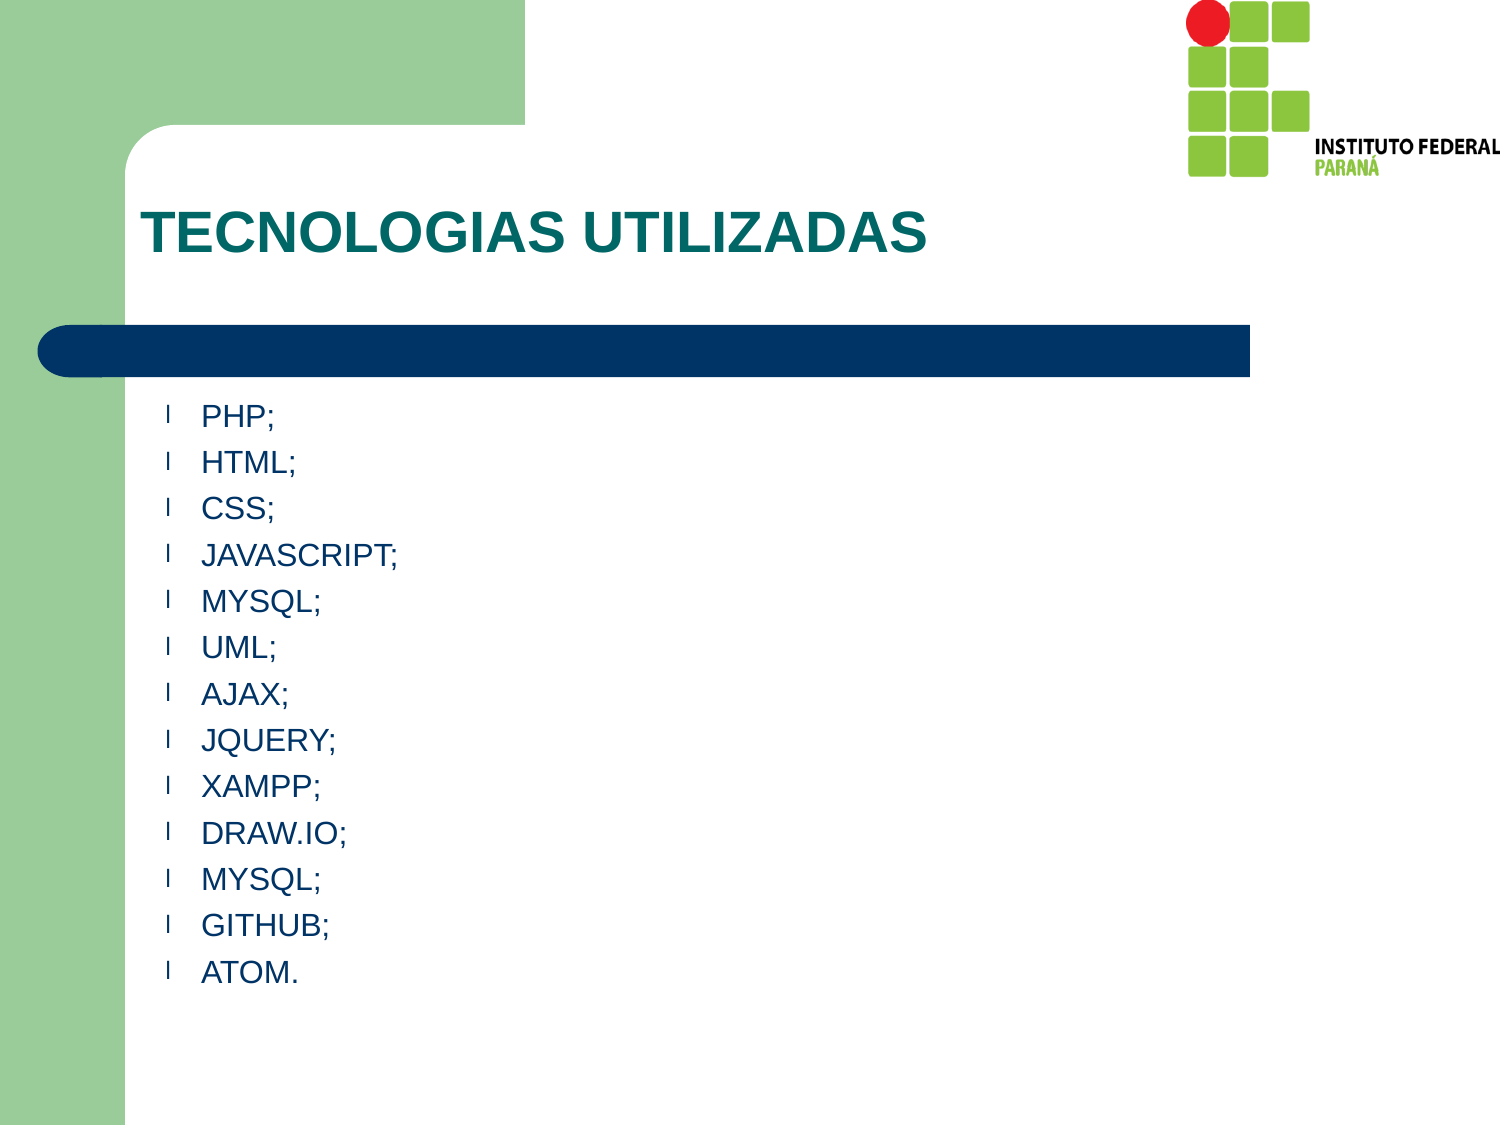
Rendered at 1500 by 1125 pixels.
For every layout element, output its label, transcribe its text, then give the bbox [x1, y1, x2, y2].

title TECNOLOGIAS UTILIZADAS [125, 125, 1500, 273]
picture [1186, 0, 1500, 125]
list PHP; HTML; CSS; JAVASCRIPT; MYSQL; UML; AJAX; JQUERY; XAMPP; DRAW.IO; MYSQL; GITHUB; ATOM. [150, 387, 1463, 1001]
